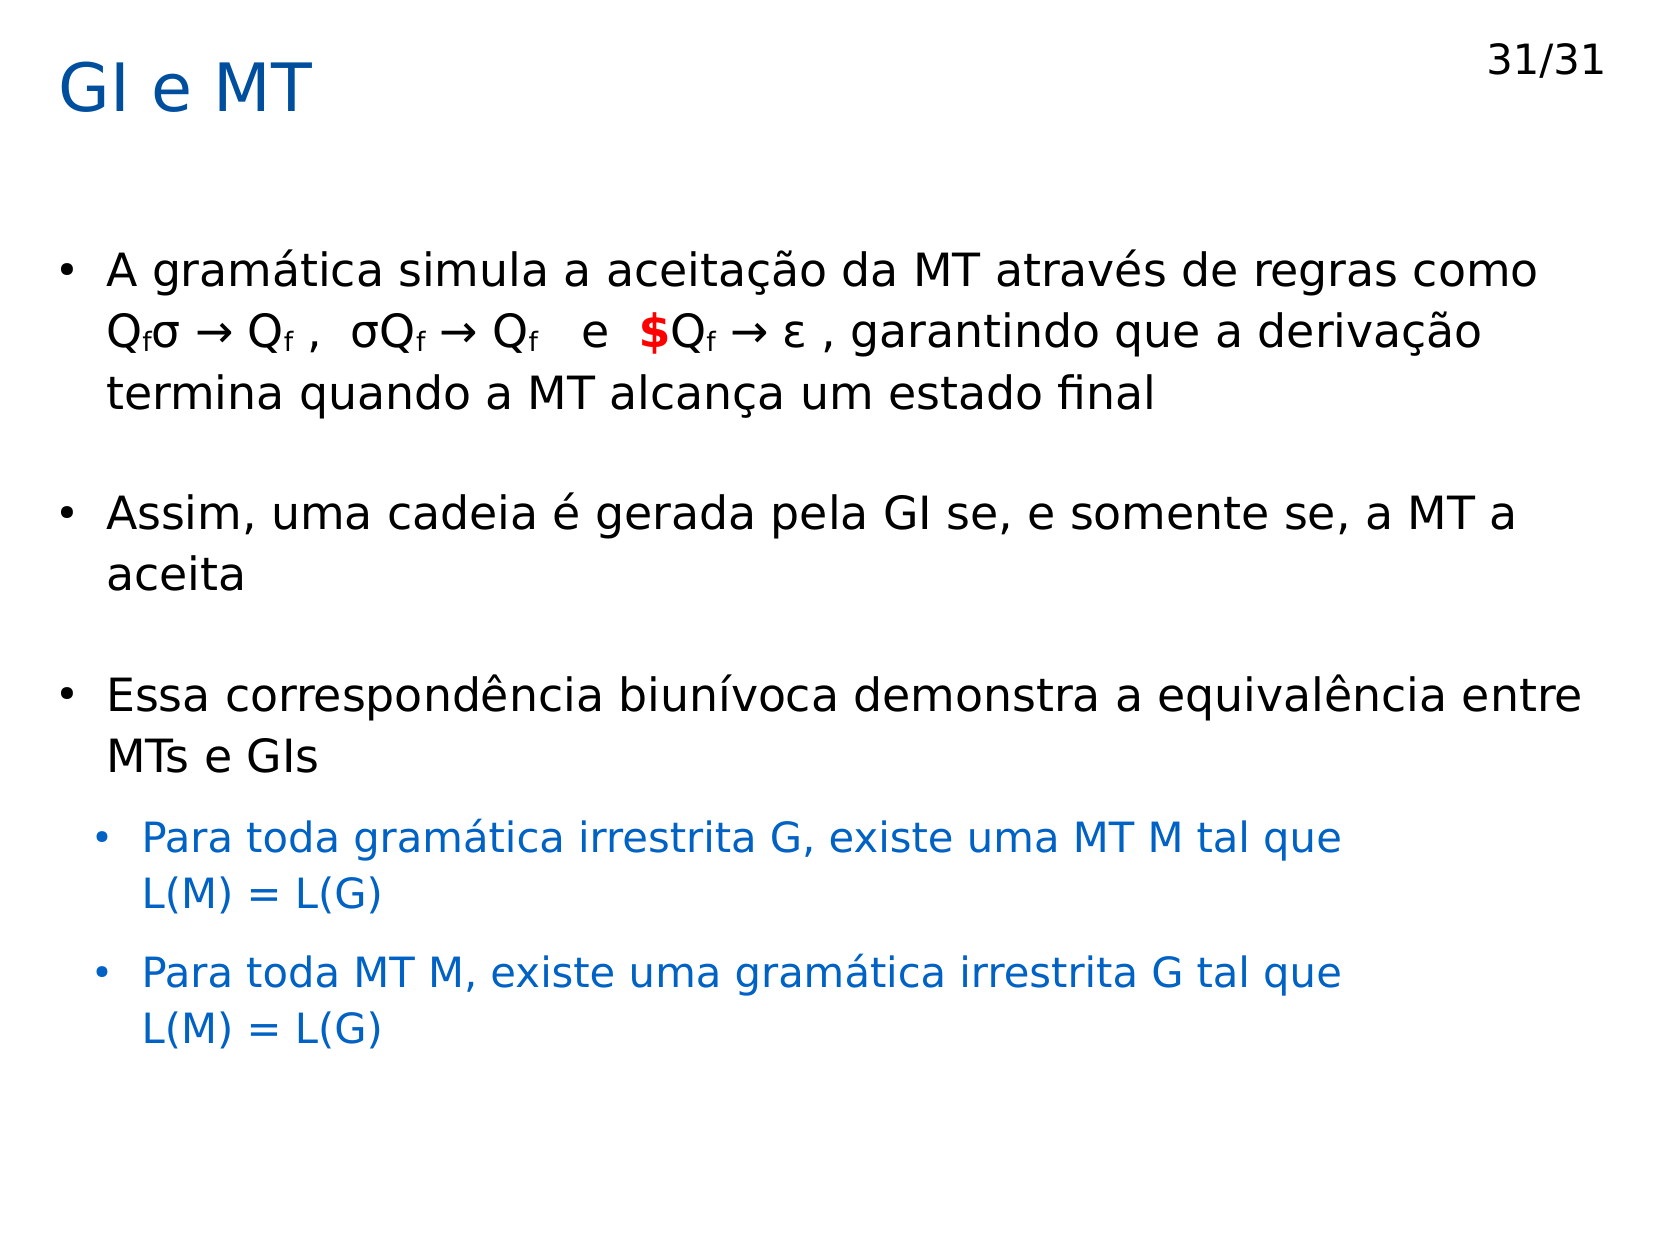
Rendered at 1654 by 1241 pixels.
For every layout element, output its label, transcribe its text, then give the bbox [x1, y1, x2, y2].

list A gramática simula a aceitação da MT através de regras como Qfσ → Qf , σQf → Qf e $Qf → ε , garantindo que a derivação termina quando a MT alcança um estado final Assim, uma cadeia é gerada pela GI se, e somente se, a MT a aceita Essa correspondência biunívoca demonstra a equivalência entre MTs e GIs Para toda gramática irrestrita G, existe uma MT M tal que L(M) = L(G) Para toda MT M, existe uma gramática irrestrita G tal que L(M) = L(G) [59, 236, 1595, 1211]
title GI e MT [59, 29, 1625, 148]
